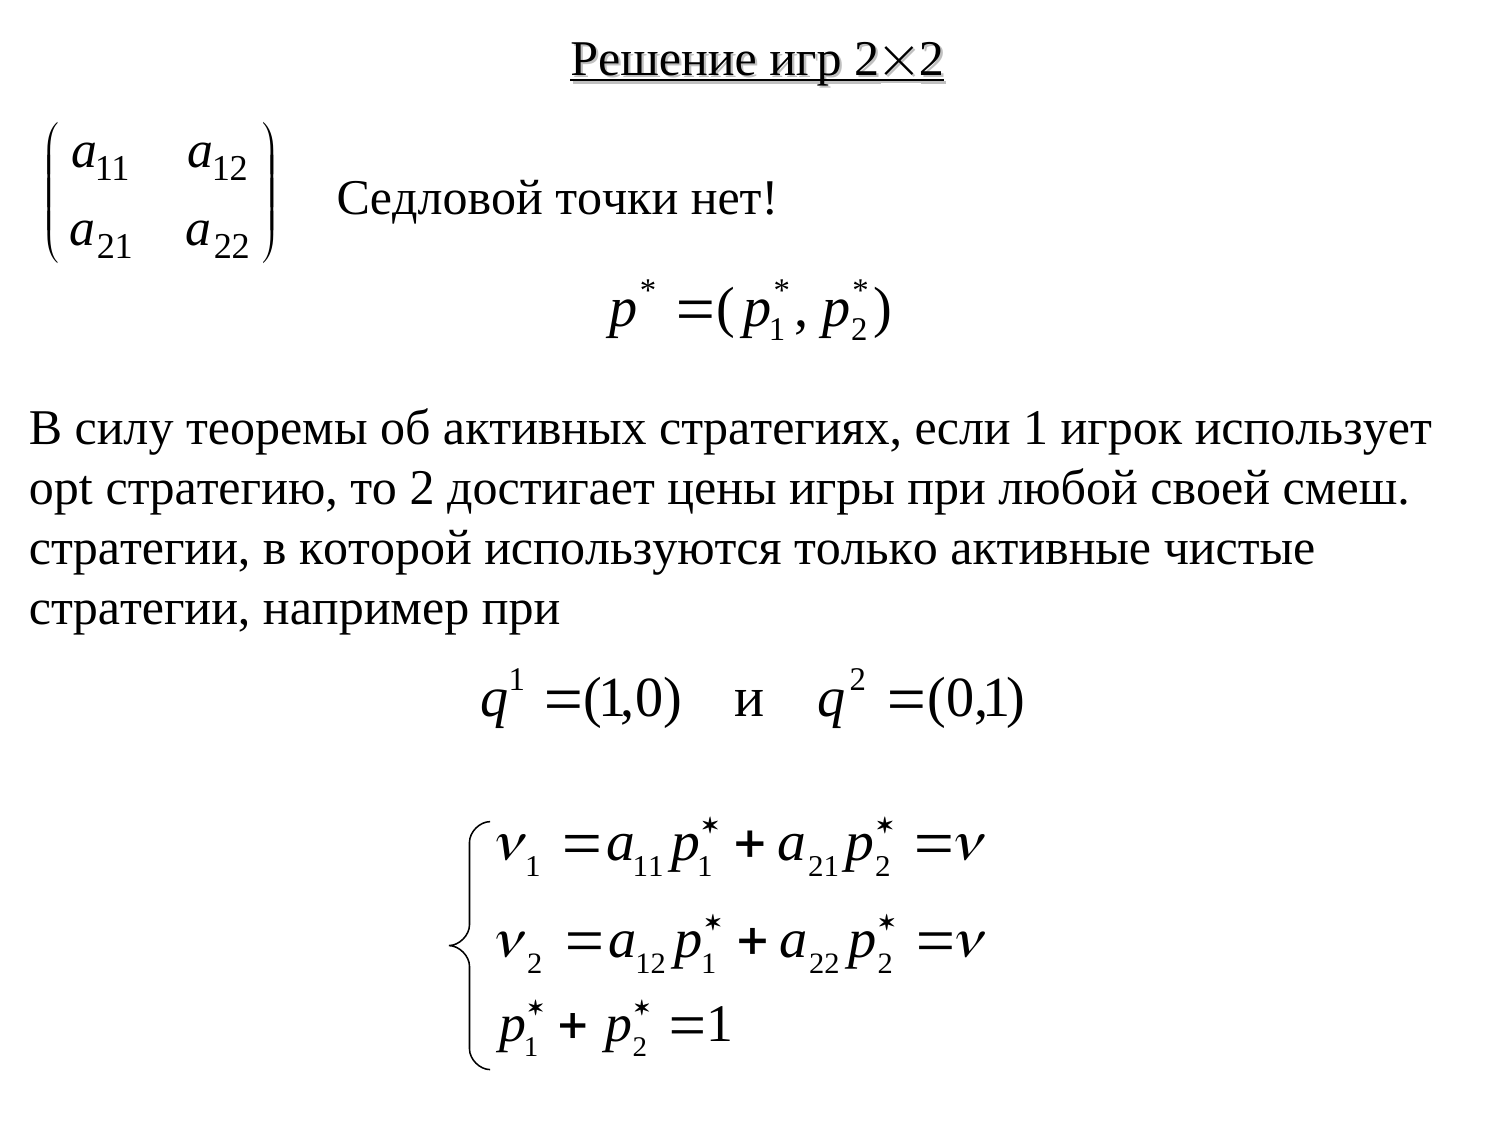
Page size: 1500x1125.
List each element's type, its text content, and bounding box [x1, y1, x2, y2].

text_box Седловой точки нет! [321, 156, 794, 233]
text_box В силу теоремы об активных стратегиях, если 1 игрок использует opt стратегию, то 2 достигает цены игры при любой своей смеш. стратегии, в которой используются только активные чистые стратегии, например при [14, 386, 1483, 642]
text_box Решение игр 22 [555, 17, 959, 94]
chart [471, 654, 1034, 740]
chart [594, 264, 904, 351]
chart [484, 794, 999, 1071]
chart [35, 107, 290, 279]
